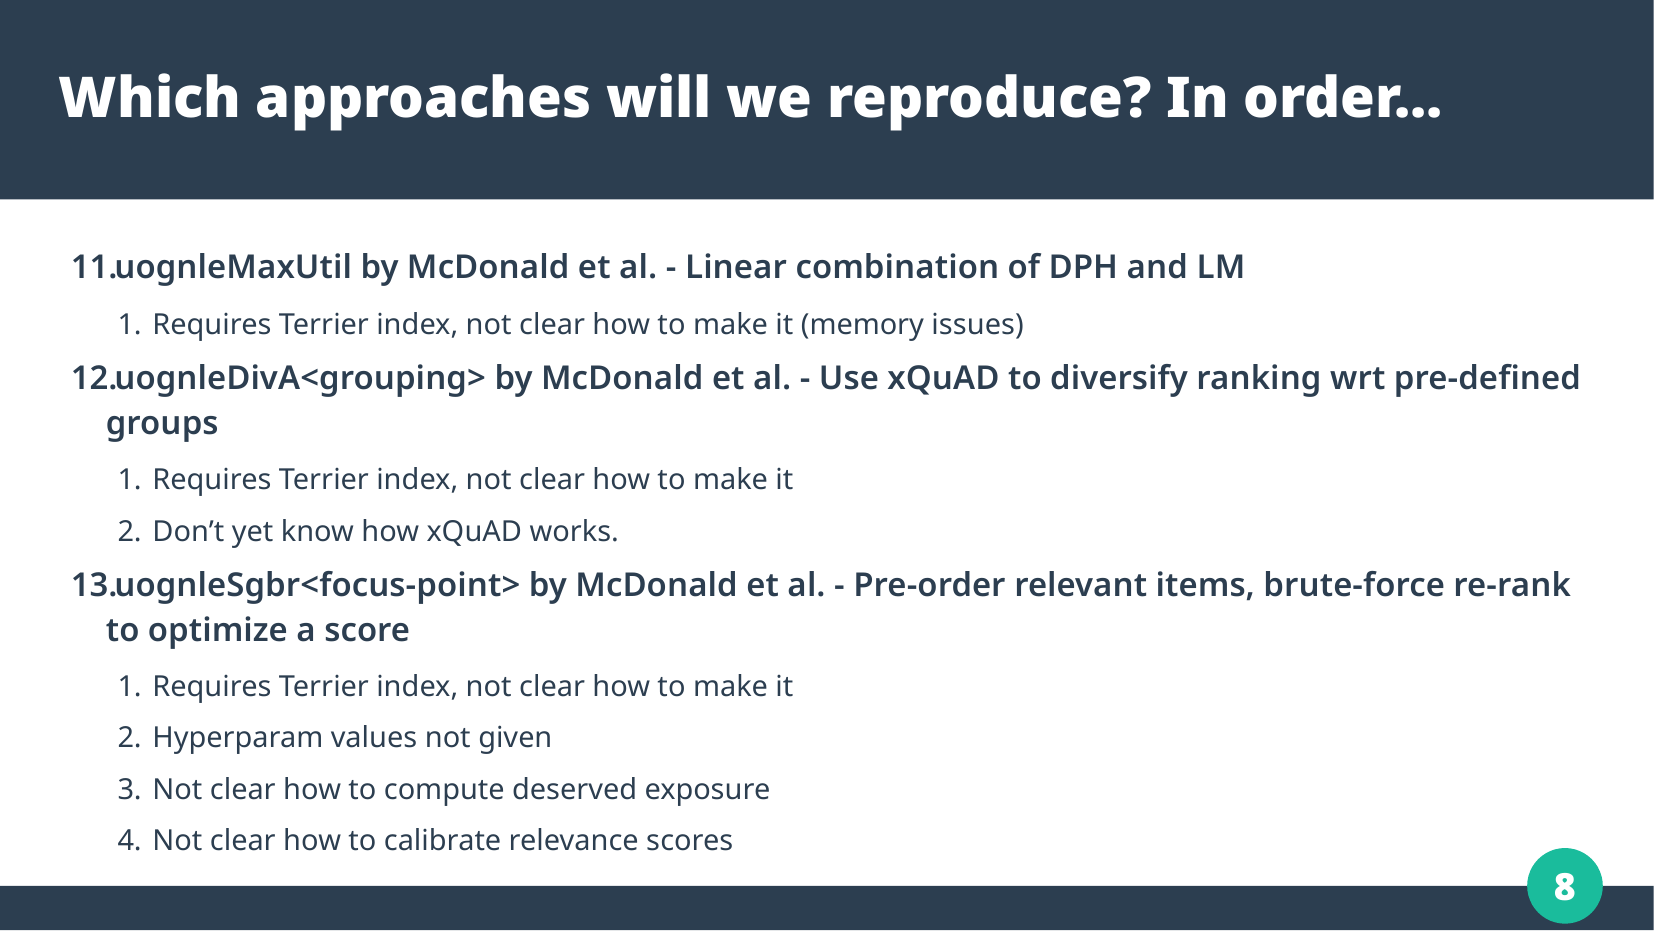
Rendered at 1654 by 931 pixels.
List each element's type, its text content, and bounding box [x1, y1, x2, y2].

title Which approaches will we reproduce? In order... [59, 37, 1595, 156]
list uognleMaxUtil by McDonald et al. - Linear combination of DPH and LM Requires Terrier index, not clear how to make it (memory issues) uognleDivA<grouping> by McDonald et al. - Use xQuAD to diversify ranking wrt pre-defined groups Requires Terrier index, not clear how to make it Don’t yet know how xQuAD works. uognleSgbr<focus-point> by McDonald et al. - Pre-order relevant items, brute-force re-rank to optimize a score Requires Terrier index, not clear how to make it Hyperparam values not given Not clear how to compute deserved exposure Not clear how to calibrate relevance scores [59, 243, 1595, 864]
